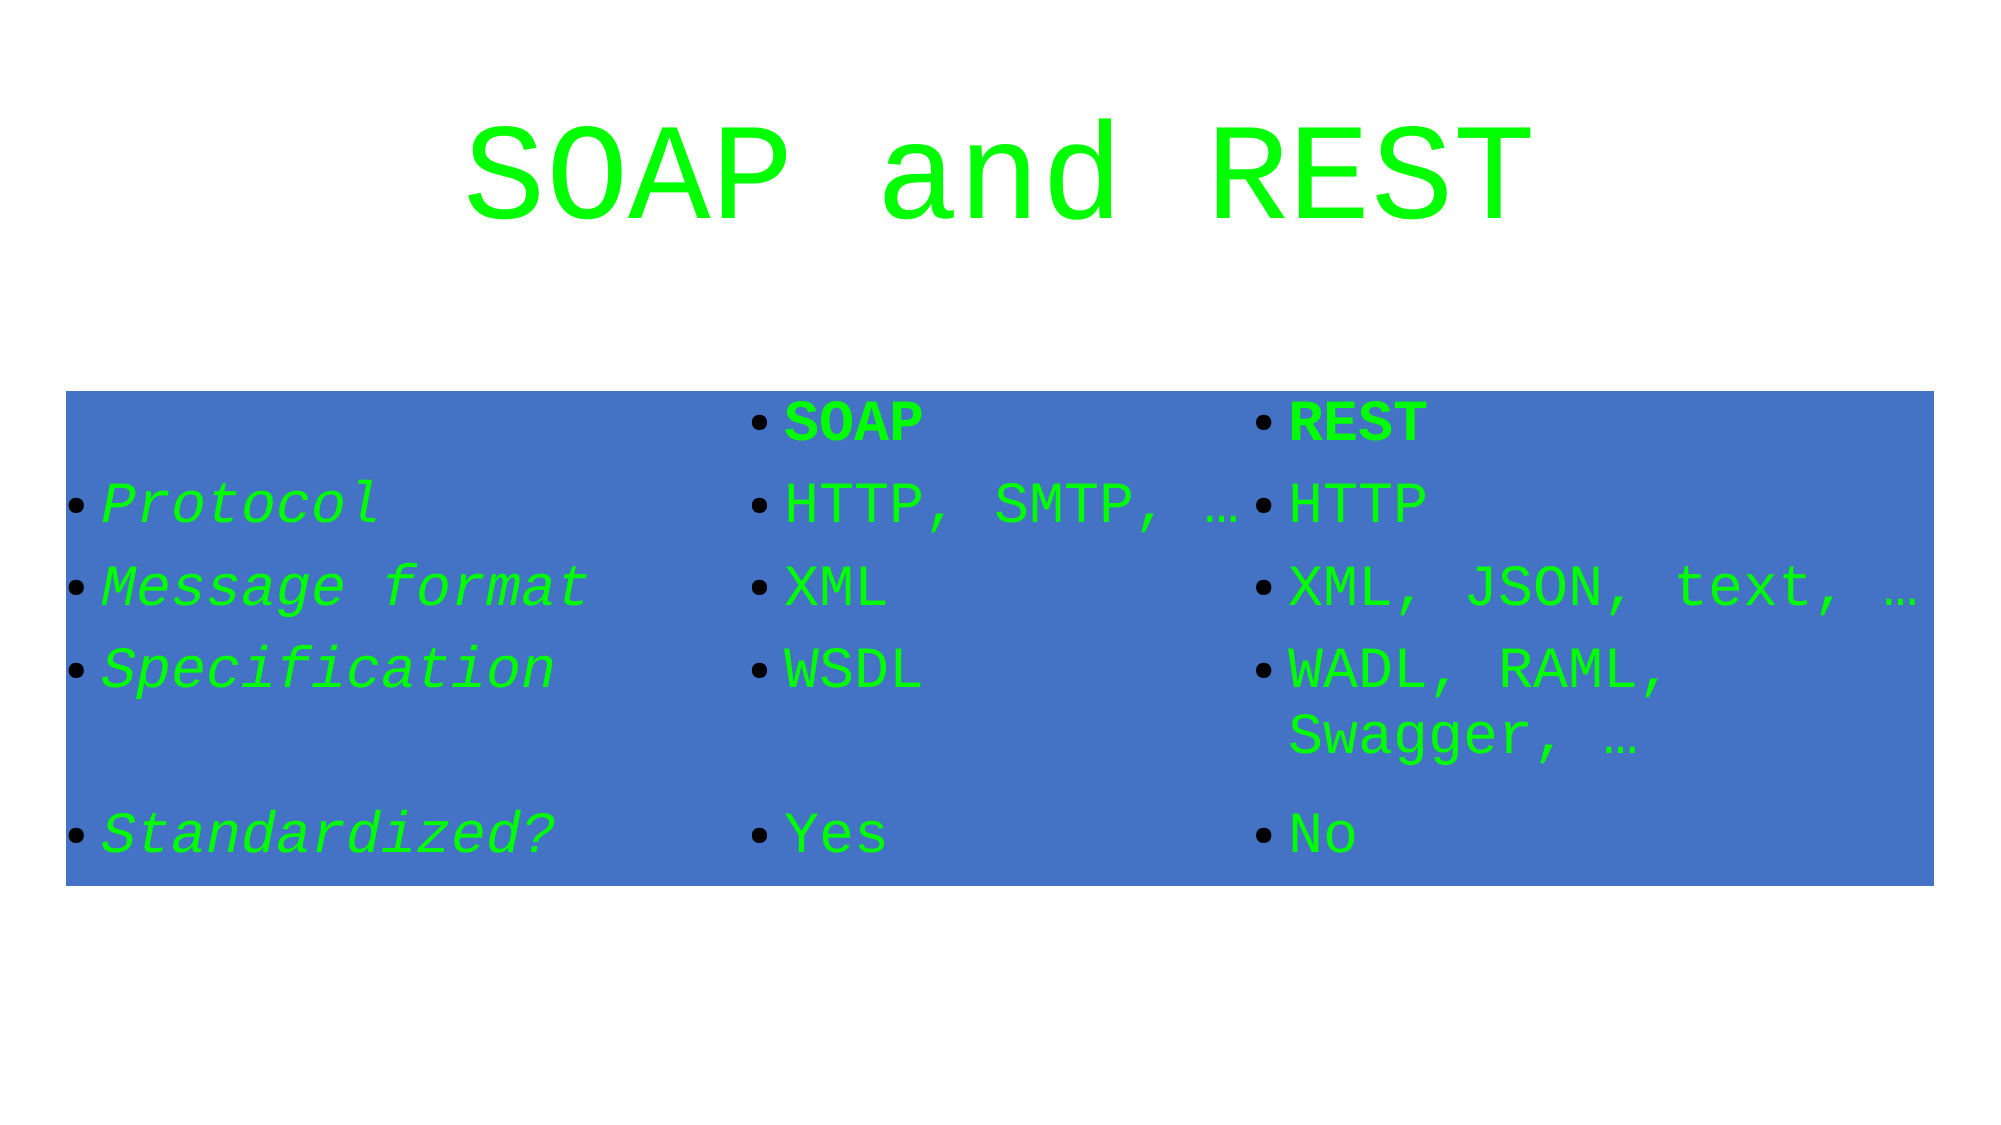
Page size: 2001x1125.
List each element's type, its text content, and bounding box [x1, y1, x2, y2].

table_cell HTTP, SMTP, … [749, 474, 1253, 556]
table_cell Standardized? [66, 804, 749, 886]
table_cell XML [749, 556, 1253, 639]
table_header [66, 391, 749, 474]
text_box SOAP and REST [0, 73, 2000, 256]
table_cell Message format [66, 556, 749, 639]
table_cell WADL, RAML, Swagger, … [1253, 639, 1934, 804]
table_header REST [1253, 391, 1934, 474]
table_header SOAP [749, 391, 1253, 474]
table_cell XML, JSON, text, … [1253, 556, 1934, 639]
table_cell Specification [66, 639, 749, 804]
table_cell Protocol [66, 474, 749, 556]
table_cell Yes [749, 804, 1253, 886]
table_cell No [1253, 804, 1934, 886]
table_cell WSDL [749, 639, 1253, 804]
table_cell HTTP [1253, 474, 1934, 556]
